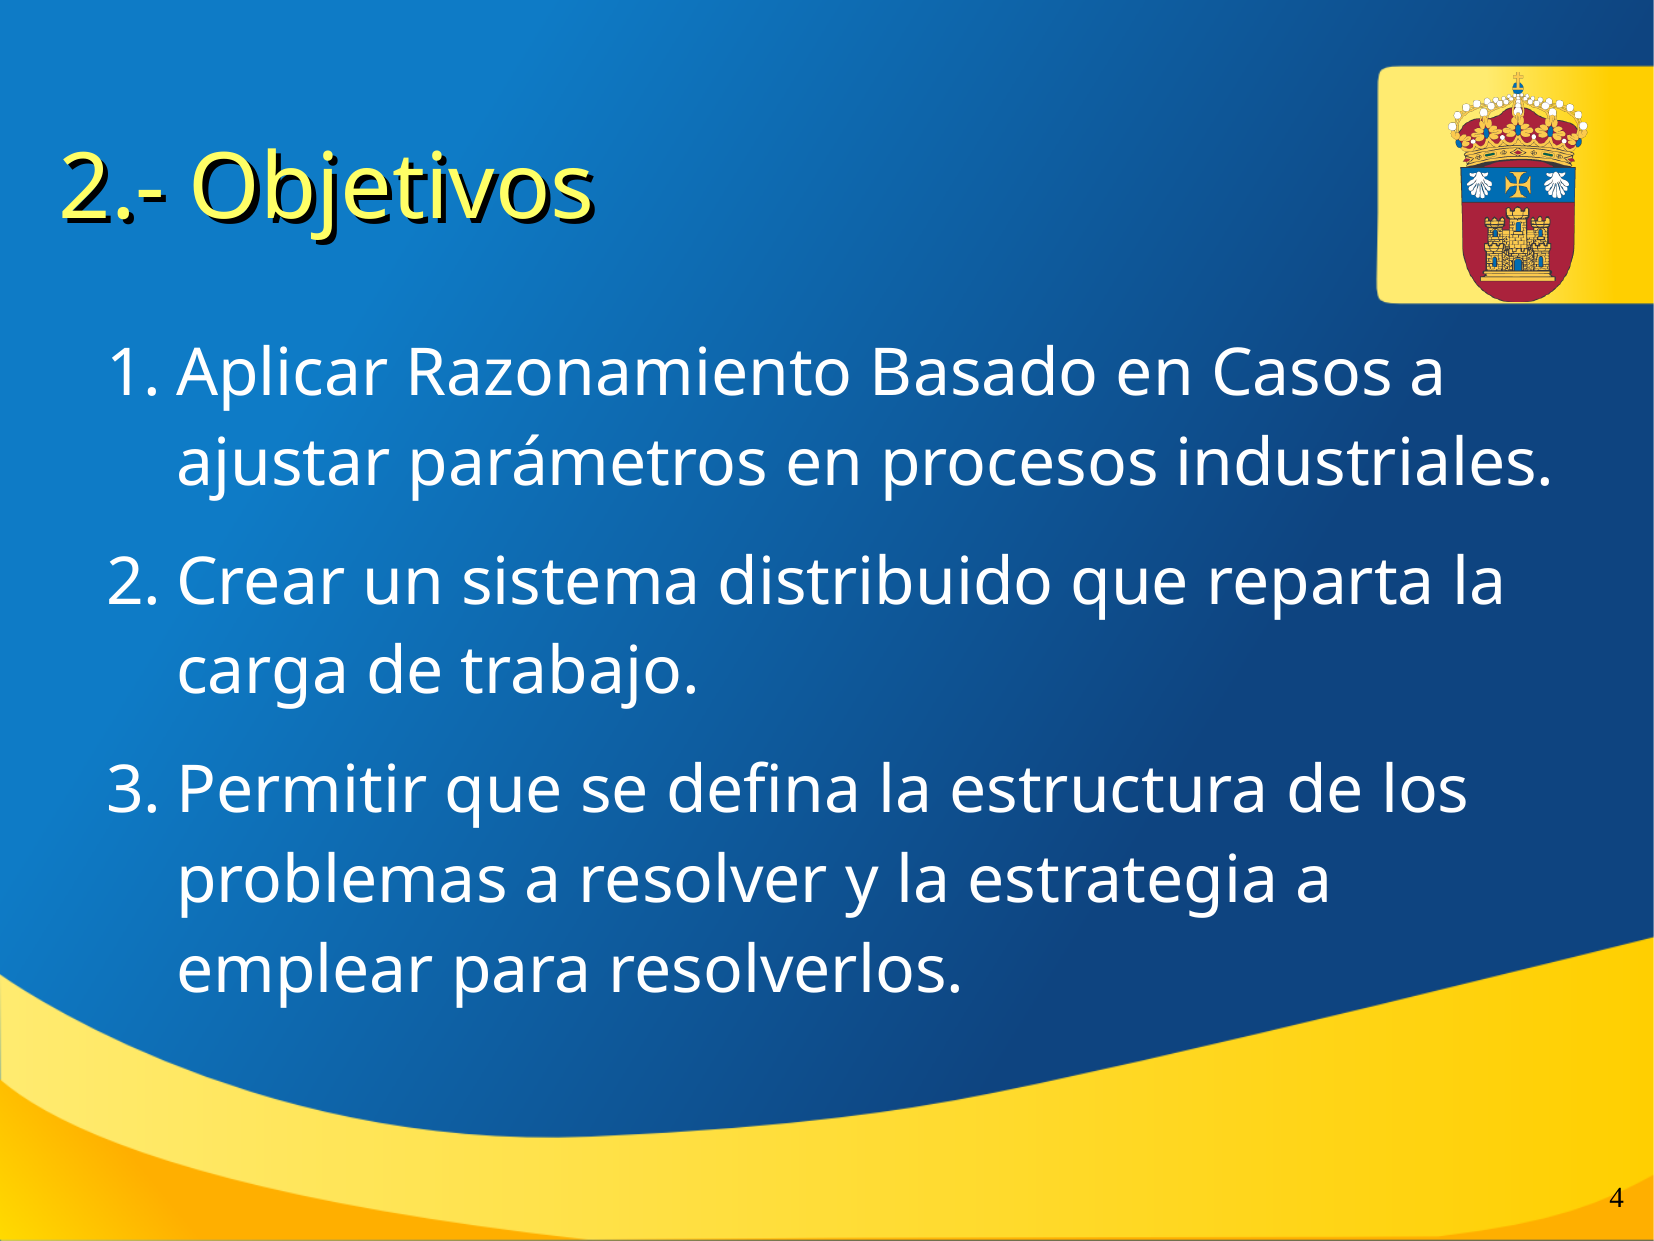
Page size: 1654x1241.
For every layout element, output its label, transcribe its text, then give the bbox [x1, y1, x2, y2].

title 2.- Objetivos [59, 70, 1335, 296]
picture [0, 0, 1654, 1241]
list Aplicar Razonamiento Basado en Casos a ajustar parámetros en procesos industriales. Crear un sistema distribuido que reparta la carga de trabajo. Permitir que se defina la estructura de los problemas a resolver y la estrategia a emplear para resolverlos. [88, 324, 1565, 1045]
